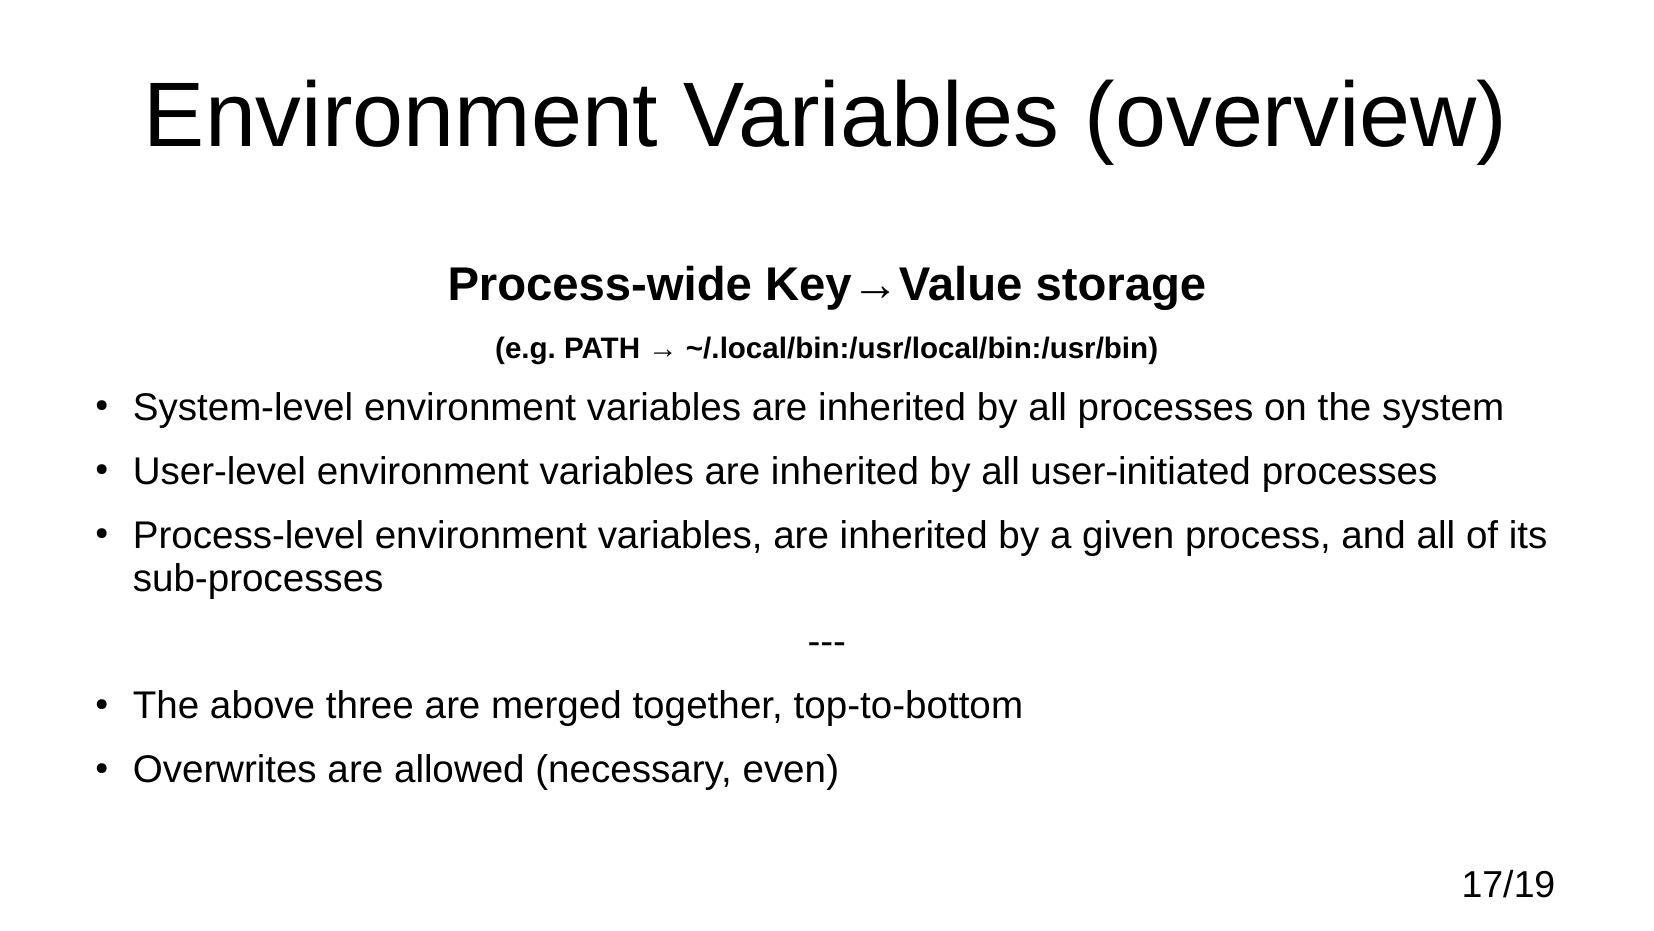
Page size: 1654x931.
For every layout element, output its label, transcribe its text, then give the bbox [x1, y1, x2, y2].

list Process-wide Key→Value storage (e.g. PATH → ~/.local/bin:/usr/local/bin:/usr/bin) System-level environment variables are inherited by all processes on the system User-level environment variables are inherited by all user-initiated processes Process-level environment variables, are inherited by a given process, and all of its sub-processes --- The above three are merged together, top-to-bottom Overwrites are allowed (necessary, even) [82, 257, 1571, 798]
title Environment Variables (overview) [82, 37, 1571, 193]
text_box <number>/19 [1446, 856, 1625, 931]
